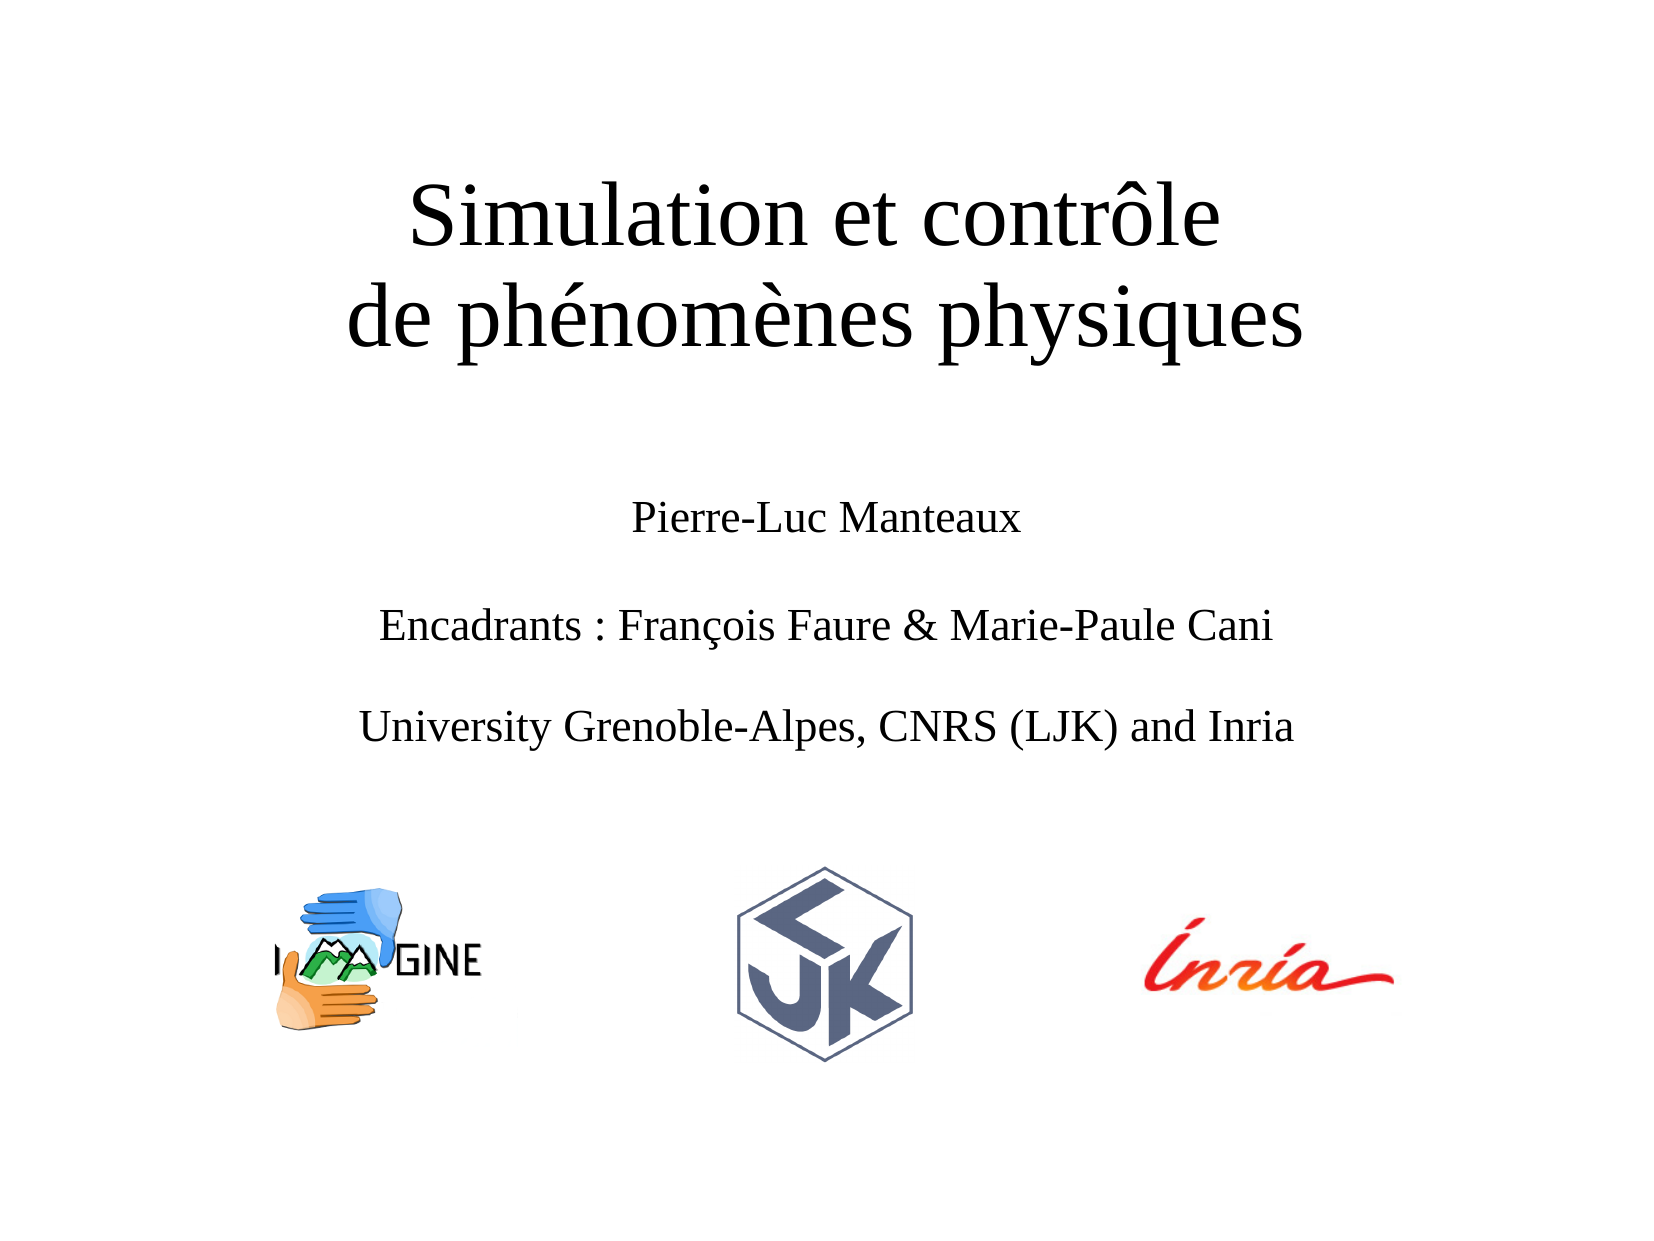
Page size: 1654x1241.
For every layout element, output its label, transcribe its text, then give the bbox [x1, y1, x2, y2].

picture [1131, 904, 1409, 1024]
title Encadrants : François Faure & Marie-Paule Cani [371, 589, 1282, 662]
picture [244, 881, 518, 1047]
title Simulation et contrôle de phénomènes physiques [82, 161, 1571, 369]
title Pierre-Luc Manteaux [625, 475, 1028, 559]
picture [734, 865, 915, 1063]
text_box University Grenoble-Alpes, CNRS (LJK) and Inria [343, 692, 1310, 759]
